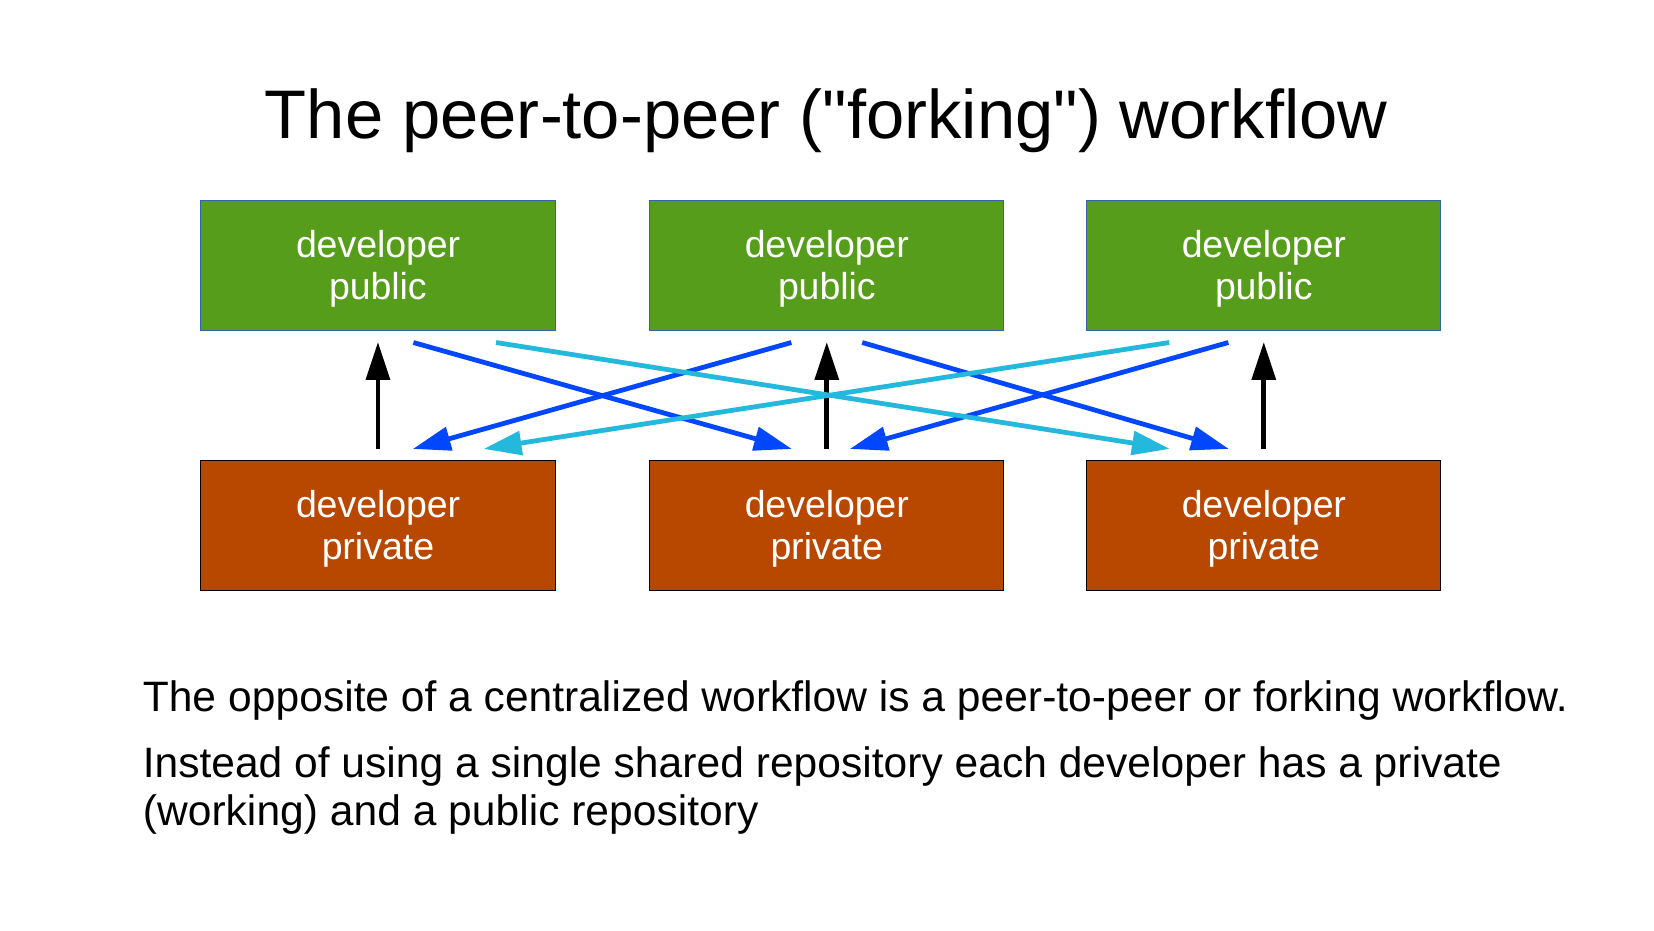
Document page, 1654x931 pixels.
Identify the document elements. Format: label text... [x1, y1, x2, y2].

text_box developer public [1086, 200, 1441, 331]
text_box developer public [200, 200, 556, 331]
list The opposite of a centralized workflow is a peer-to-peer or forking workflow. Instead of using a single shared repository each developer has a private (working) and a public repository [82, 673, 1571, 852]
text_box developer private [1086, 460, 1441, 591]
text_box developer private [649, 460, 1004, 591]
text_box developer public [649, 200, 1004, 331]
text_box developer private [200, 460, 556, 591]
title The peer-to-peer ("forking") workflow [82, 37, 1571, 193]
